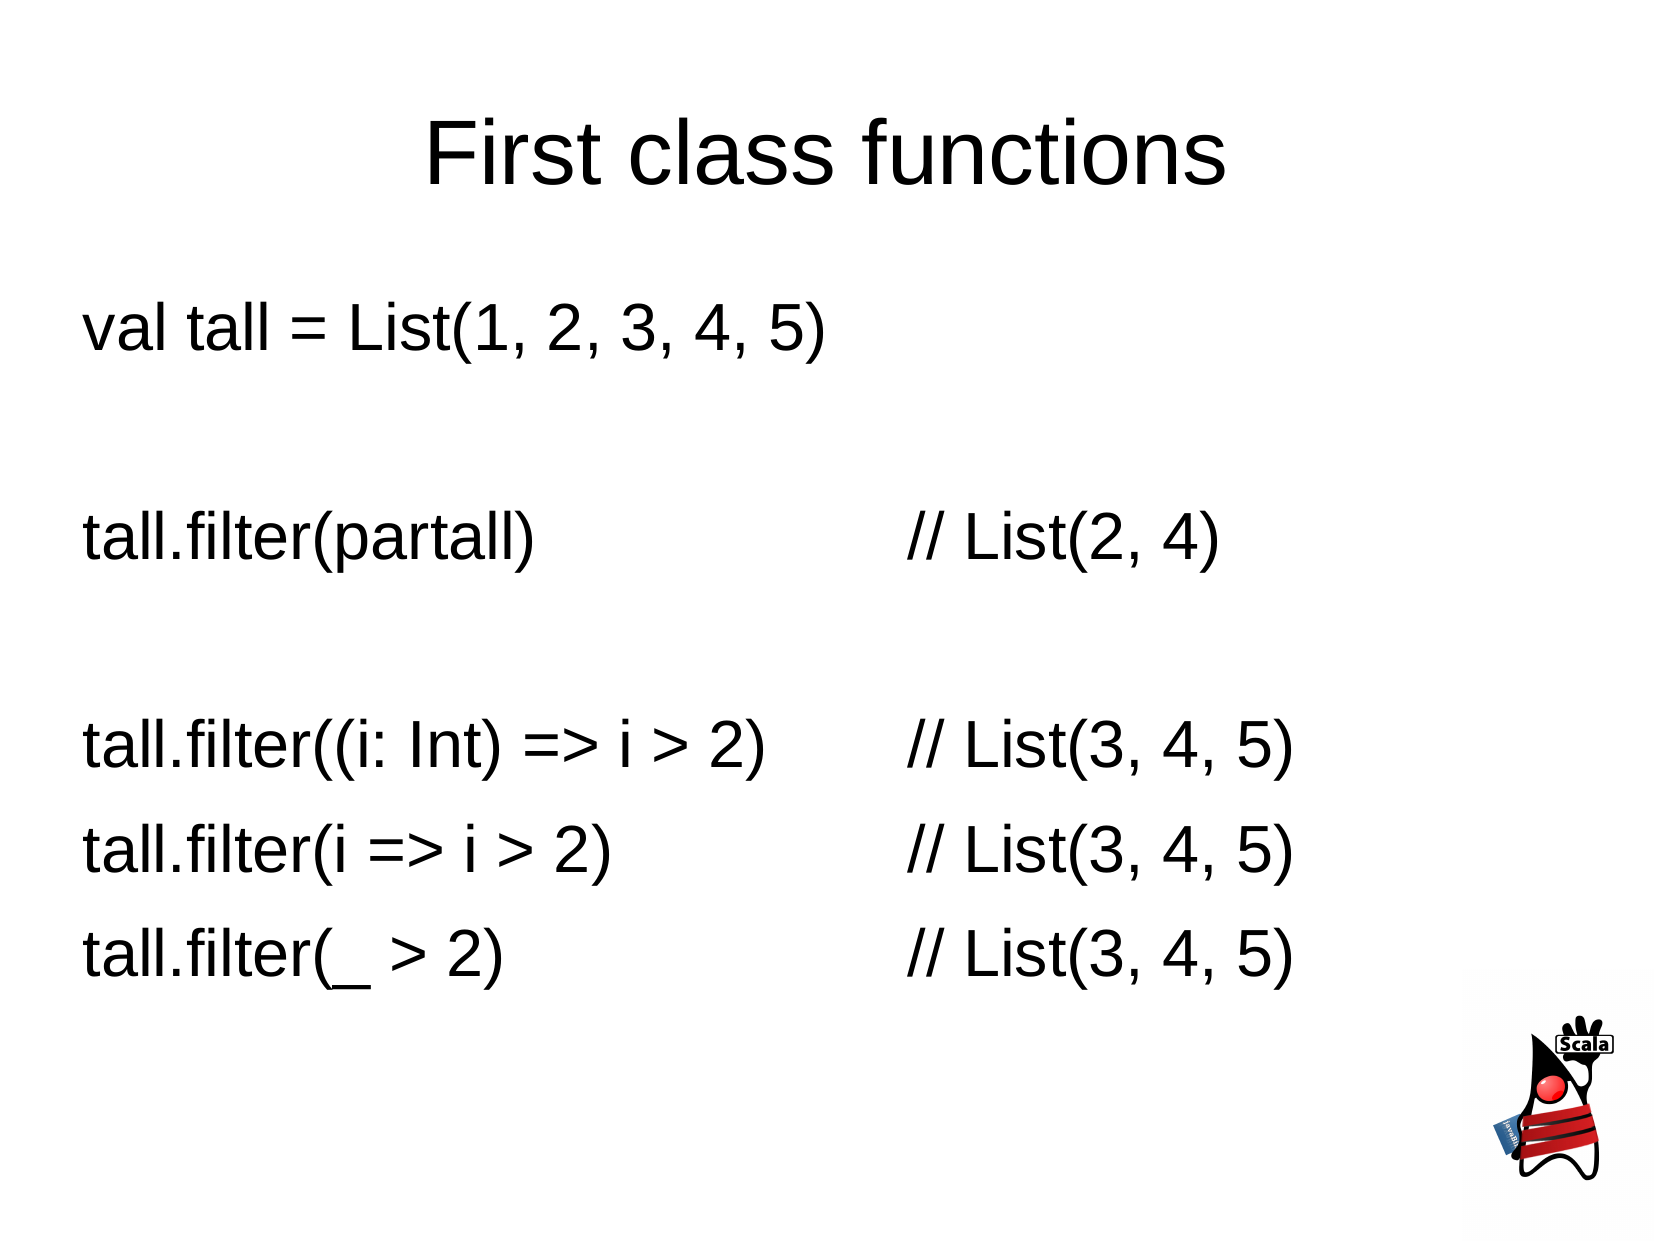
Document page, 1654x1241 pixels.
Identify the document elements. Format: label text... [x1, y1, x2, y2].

picture [1462, 969, 1654, 1241]
title First class functions [82, 49, 1571, 257]
list val tall = List(1, 2, 3, 4, 5) tall.filter(partall) // List(2, 4) tall.filter((i: Int) => i > 2) // List(3, 4, 5) tall.filter(i => i > 2) // List(3, 4, 5) tall.filter(_ > 2) // List(3, 4, 5) [82, 290, 1571, 1109]
